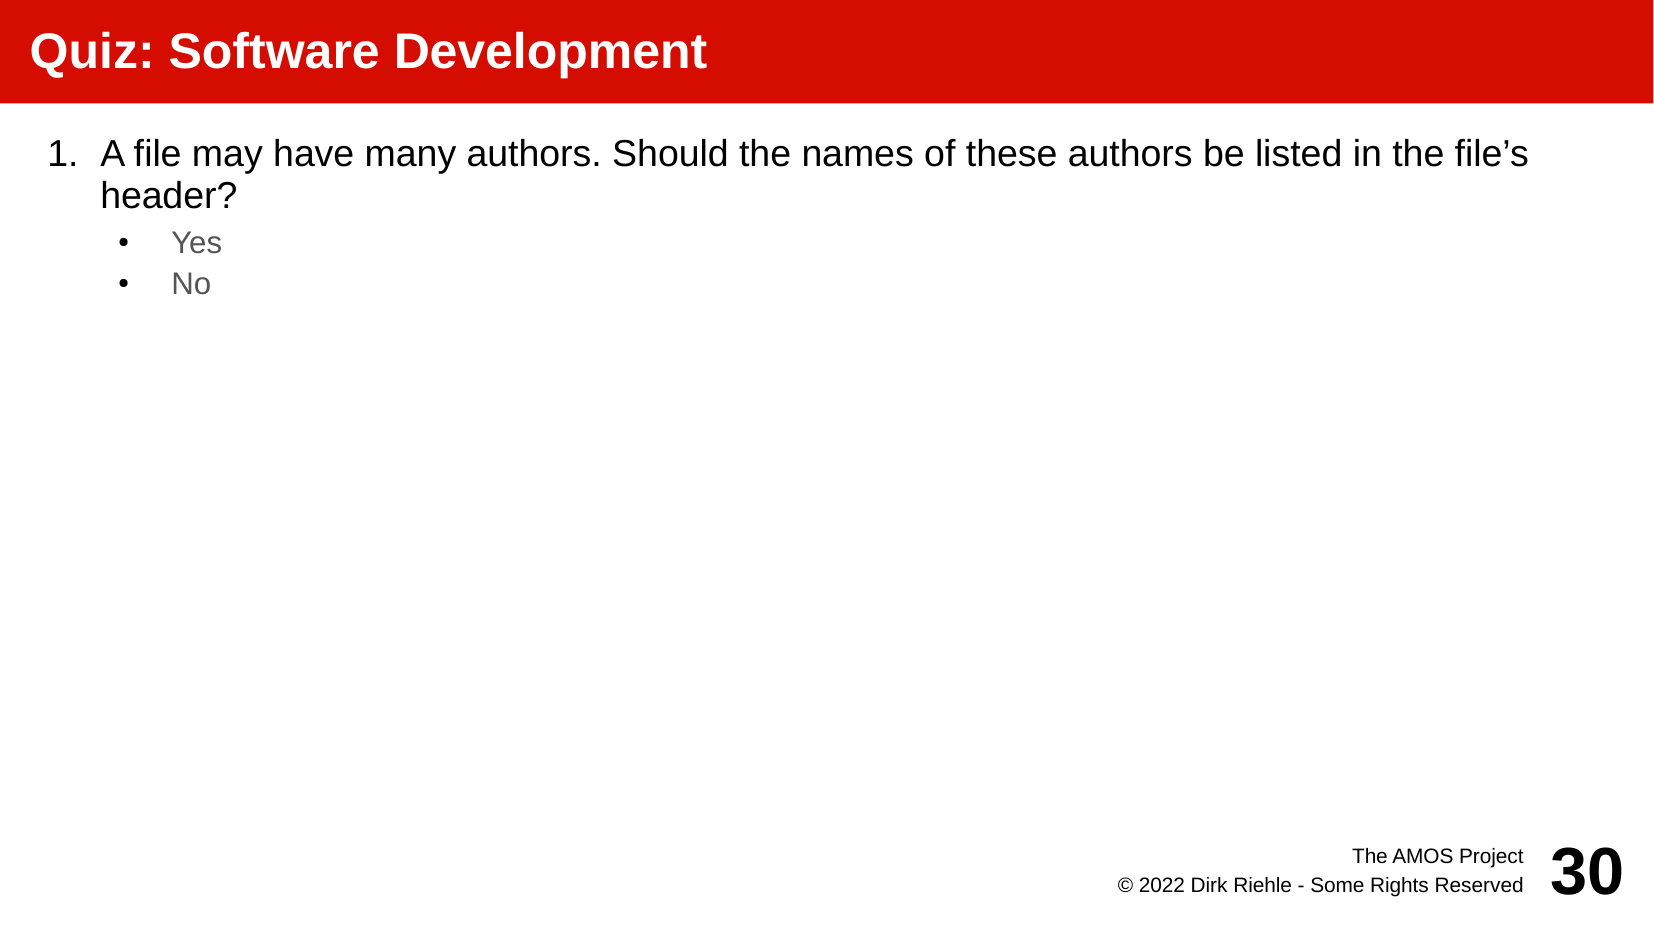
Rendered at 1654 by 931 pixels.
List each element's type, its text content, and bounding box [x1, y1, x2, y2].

list A file may have many authors. Should the names of these authors be listed in the file’s header? Yes No [29, 132, 1625, 813]
title Quiz: Software Development [0, 0, 1654, 104]
